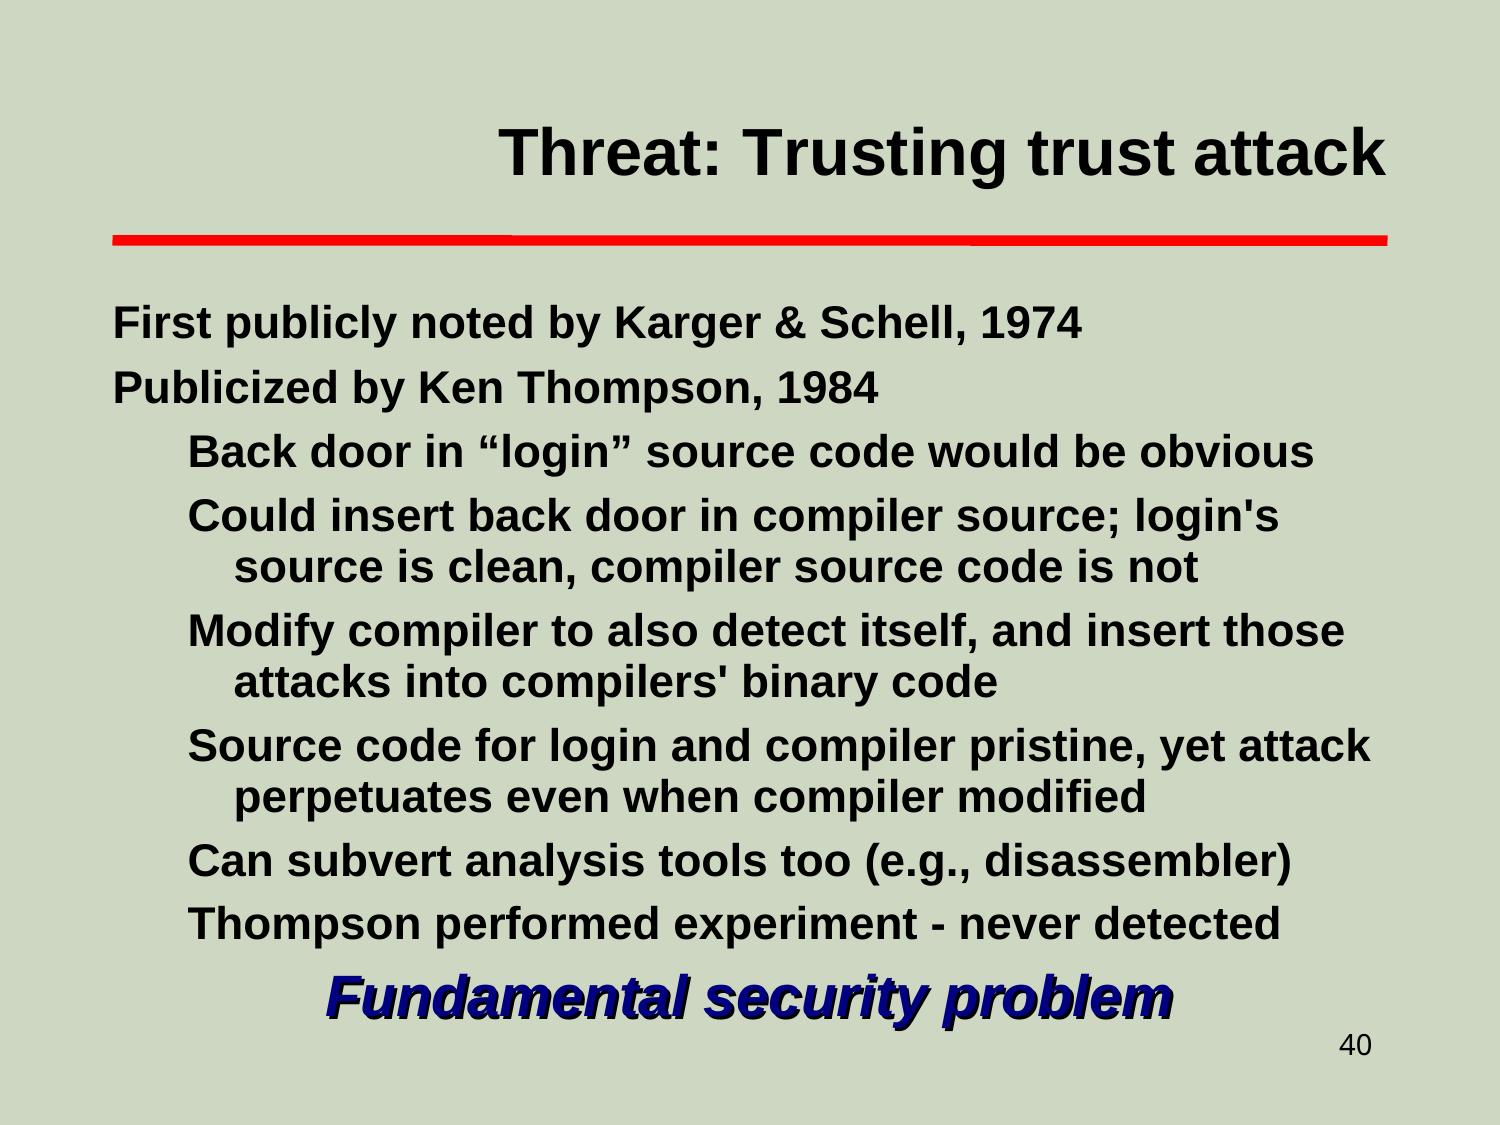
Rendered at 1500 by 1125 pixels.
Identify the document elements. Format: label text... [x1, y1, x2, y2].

list First publicly noted by Karger & Schell, 1974 Publicized by Ken Thompson, 1984 Back door in “login” source code would be obvious Could insert back door in compiler source; login's source is clean, compiler source code is not Modify compiler to also detect itself, and insert those attacks into compilers' binary code Source code for login and compiler pristine, yet attack perpetuates even when compiler modified Can subvert analysis tools too (e.g., disassembler) Thompson performed experiment - never detected Fundamental security problem [112, 299, 1388, 1075]
title Threat: Trusting trust attack [125, 117, 1388, 192]
